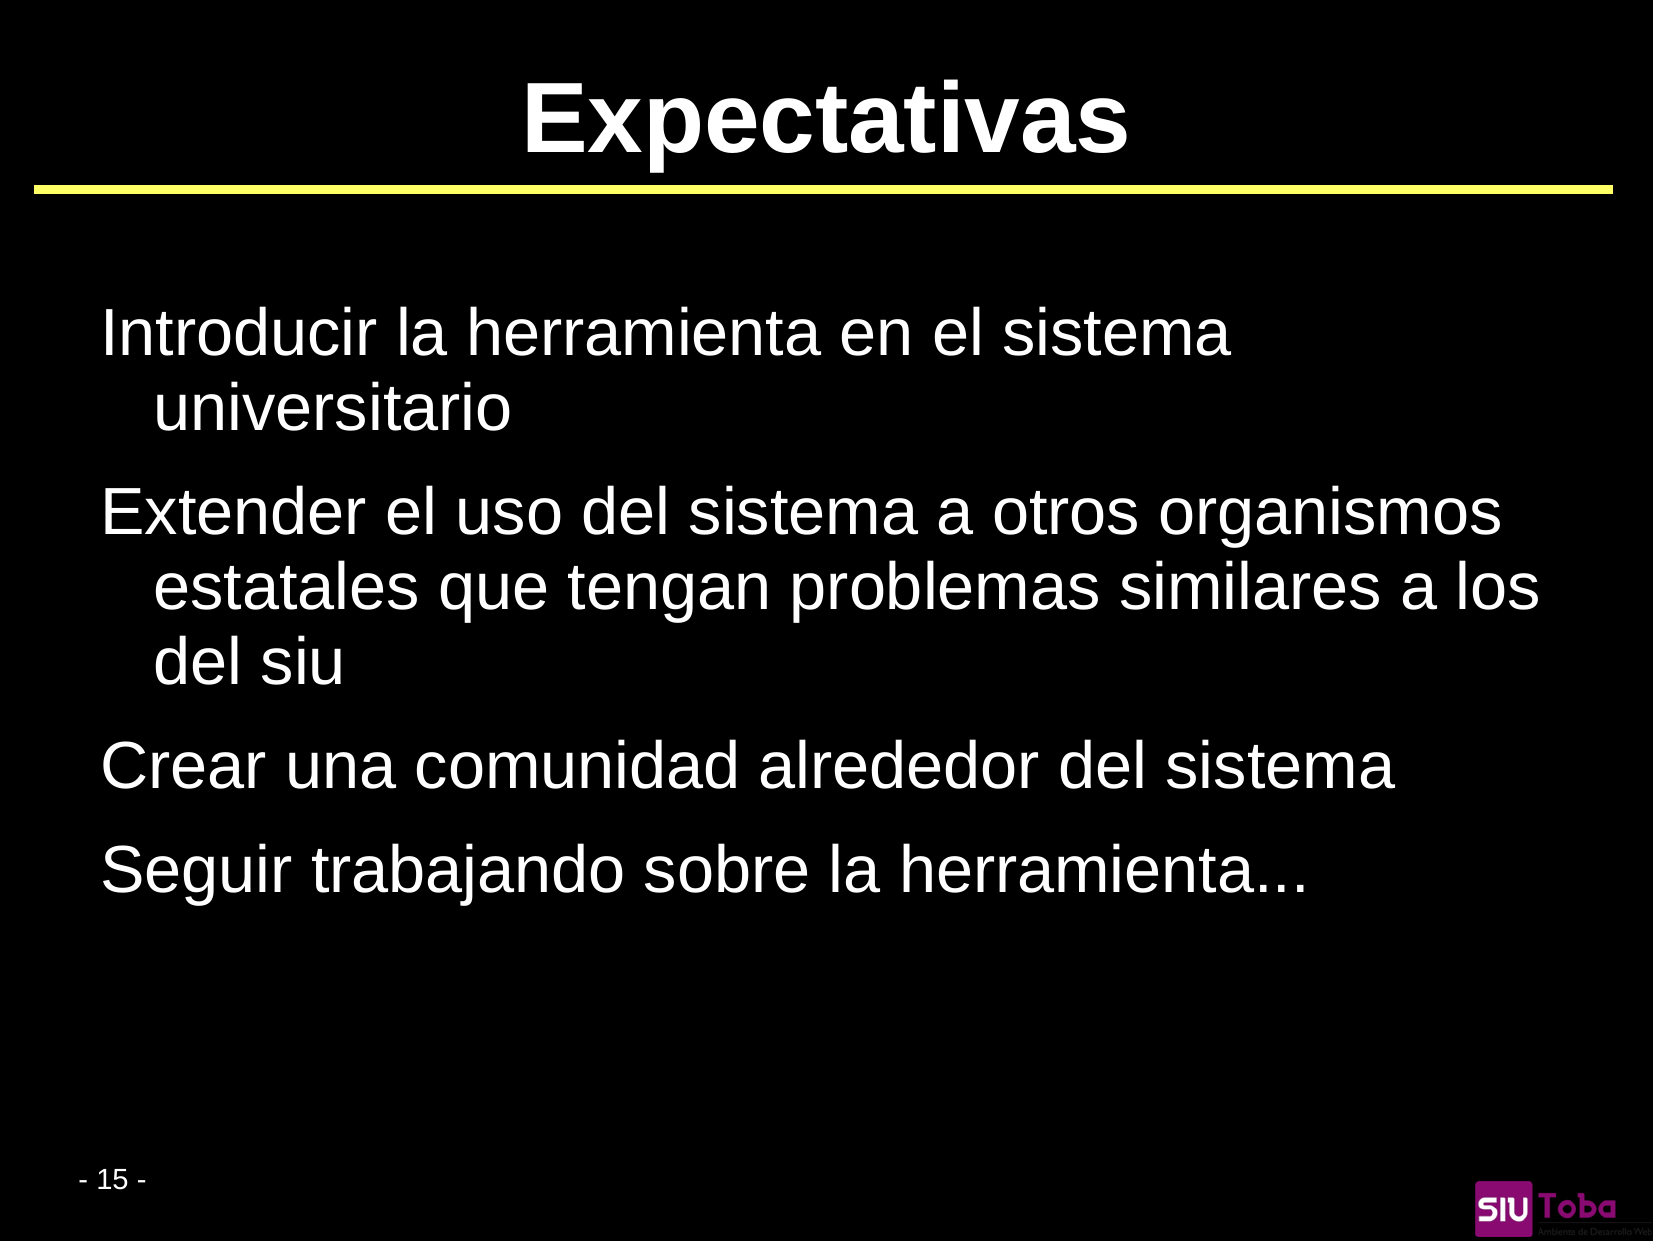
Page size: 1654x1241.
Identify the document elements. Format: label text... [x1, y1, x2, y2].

list Introducir la herramienta en el sistema universitario Extender el uso del sistema a otros organismos estatales que tengan problemas similares a los del siu Crear una comunidad alrededor del sistema Seguir trabajando sobre la herramienta... [82, 295, 1565, 1109]
picture [1475, 1181, 1652, 1237]
title Expectativas [58, 47, 1594, 188]
